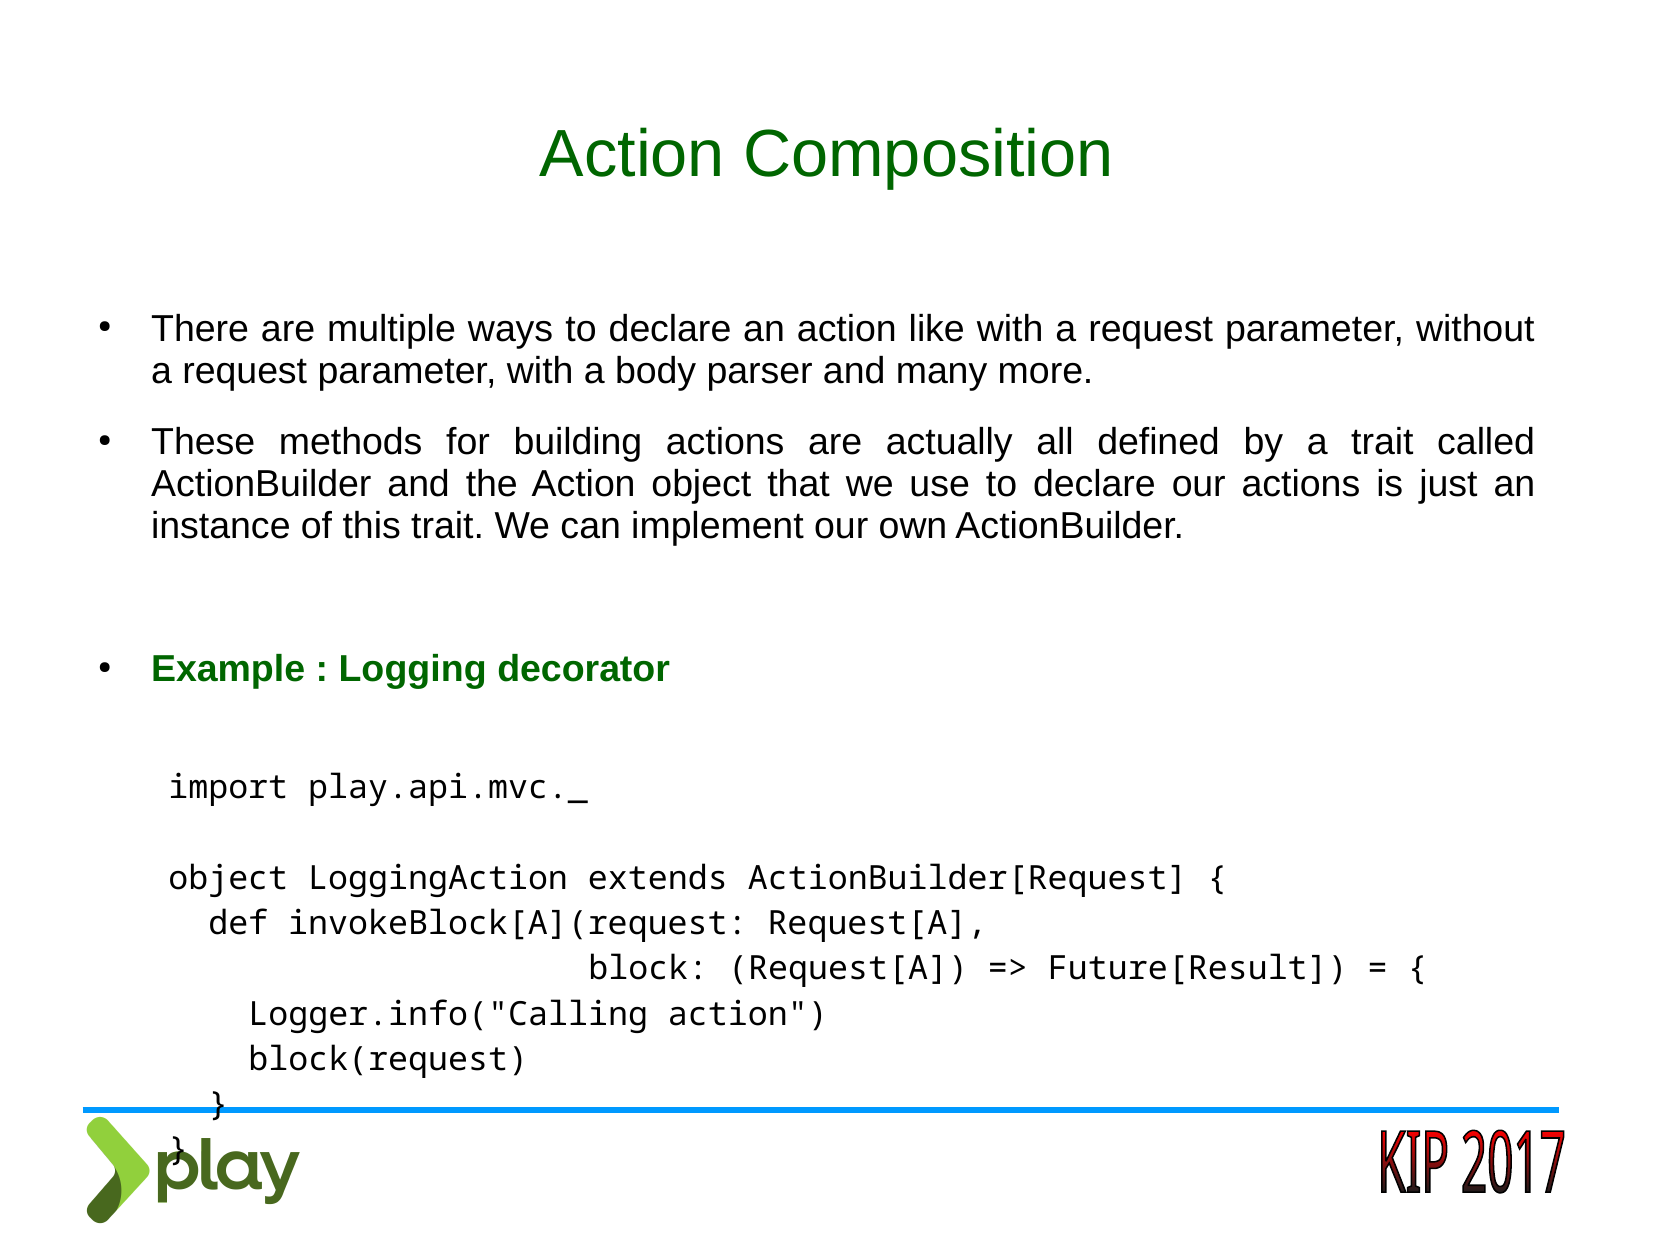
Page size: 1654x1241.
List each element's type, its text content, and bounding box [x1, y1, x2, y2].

picture [73, 1111, 308, 1229]
list There are multiple ways to declare an action like with a request parameter, without a request parameter, with a body parser and many more. These methods for building actions are actually all defined by a trait called ActionBuilder and the Action object that we use to declare our actions is just an instance of this trait. We can implement our own ActionBuilder. Example : Logging decorator [80, 307, 1536, 1027]
text_box import play.api.mvc._ object LoggingAction extends ActionBuilder[Request] { def invokeBlock[A](request: Request[A], block: (Request[A]) => Future[Result]) = { Logger.info("Calling action") block(request) } } [153, 755, 1501, 1118]
title Action Composition [82, 49, 1571, 257]
